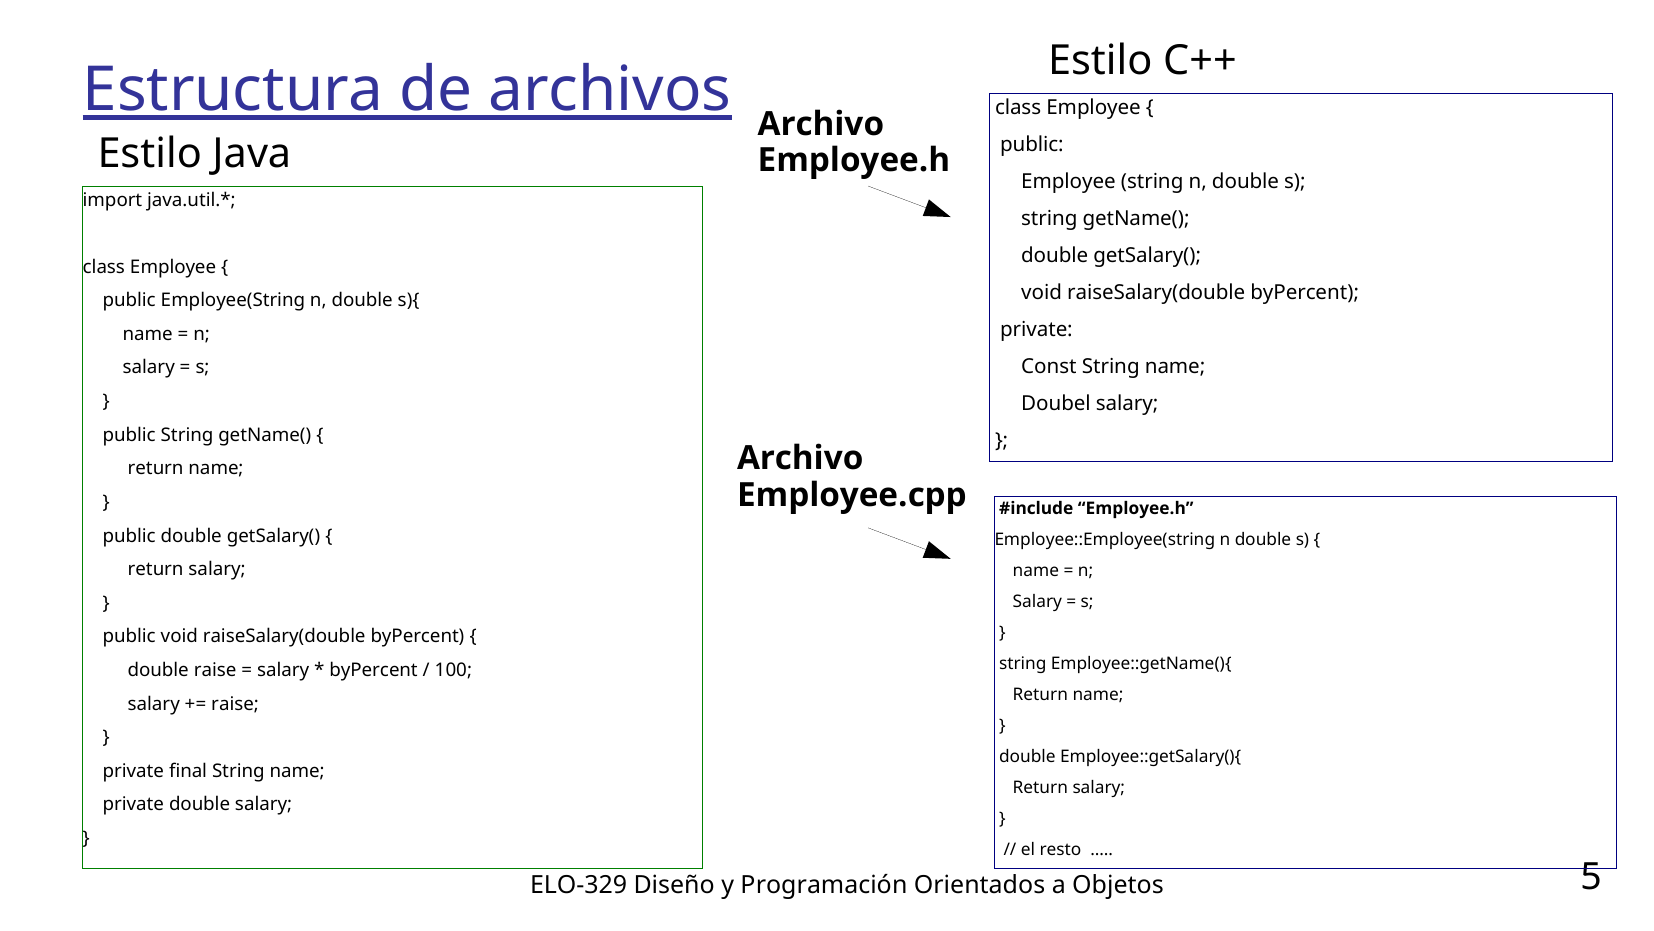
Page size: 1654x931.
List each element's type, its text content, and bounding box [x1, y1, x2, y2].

title Estructura de archivos [82, 16, 1654, 151]
list import java.util.*; class Employee { public Employee(String n, double s){ name = n; salary = s; } public String getName() { return name; } public double getSalary() { return salary; } public void raiseSalary(double byPercent) { double raise = salary * byPercent / 100; salary += raise; } private final String name; private double salary; } [82, 186, 703, 869]
list #include “Employee.h” Employee::Employee(string n double s) { name = n; Salary = s; } string Employee::getName(){ Return name; } double Employee::getSalary(){ Return salary; } // el resto ..... [994, 496, 1617, 869]
text_box Estilo Java [82, 124, 414, 186]
text_box Estilo C++ [1033, 31, 1323, 93]
text_box Archivo Employee.h [742, 98, 992, 187]
text_box Archivo Employee.cpp [722, 433, 1012, 521]
list class Employee { public: Employee (string n, double s); string getName(); double getSalary(); void raiseSalary(double byPercent); private: Const String name; Doubel salary; }; [989, 93, 1613, 462]
